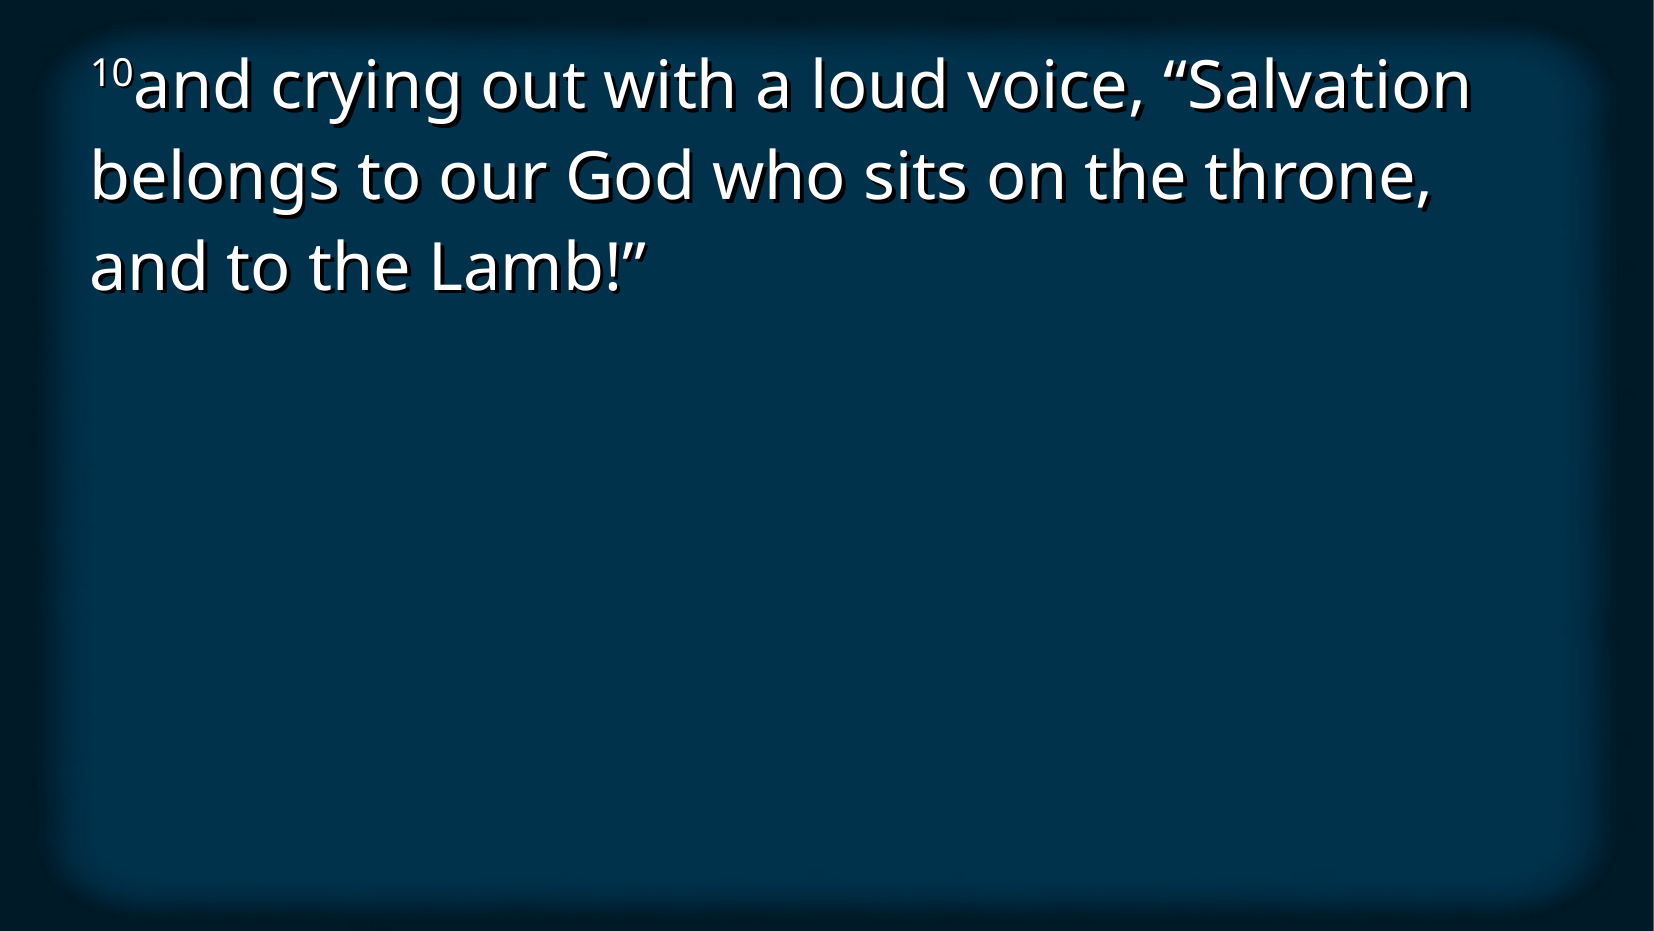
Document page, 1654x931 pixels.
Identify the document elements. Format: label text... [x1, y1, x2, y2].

text_box 10and crying out with a loud voice, “Salvation belongs to our God who sits on the throne, and to the Lamb!” [75, 30, 1561, 312]
picture [0, 0, 1654, 931]
